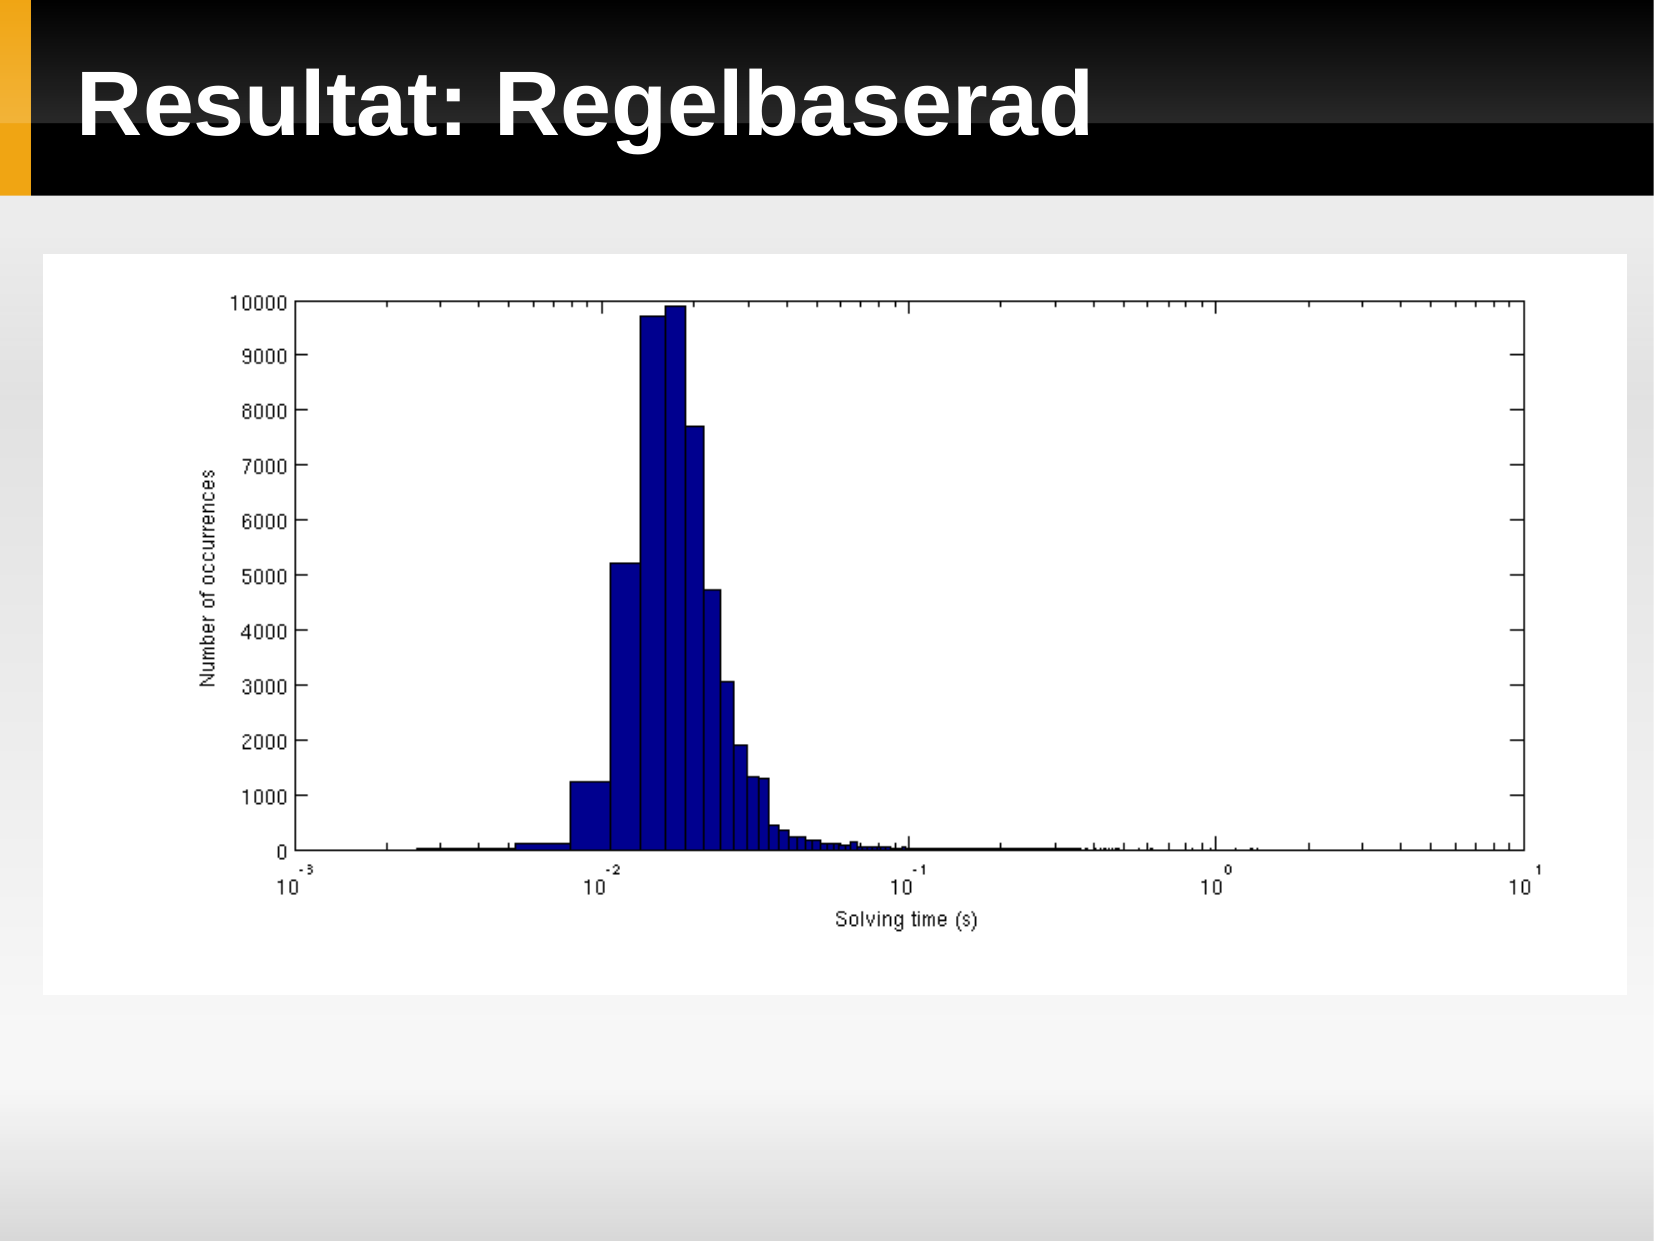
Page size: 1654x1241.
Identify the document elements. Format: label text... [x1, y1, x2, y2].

picture [0, 0, 1654, 1241]
title Resultat: Regelbaserad [76, 7, 1565, 200]
